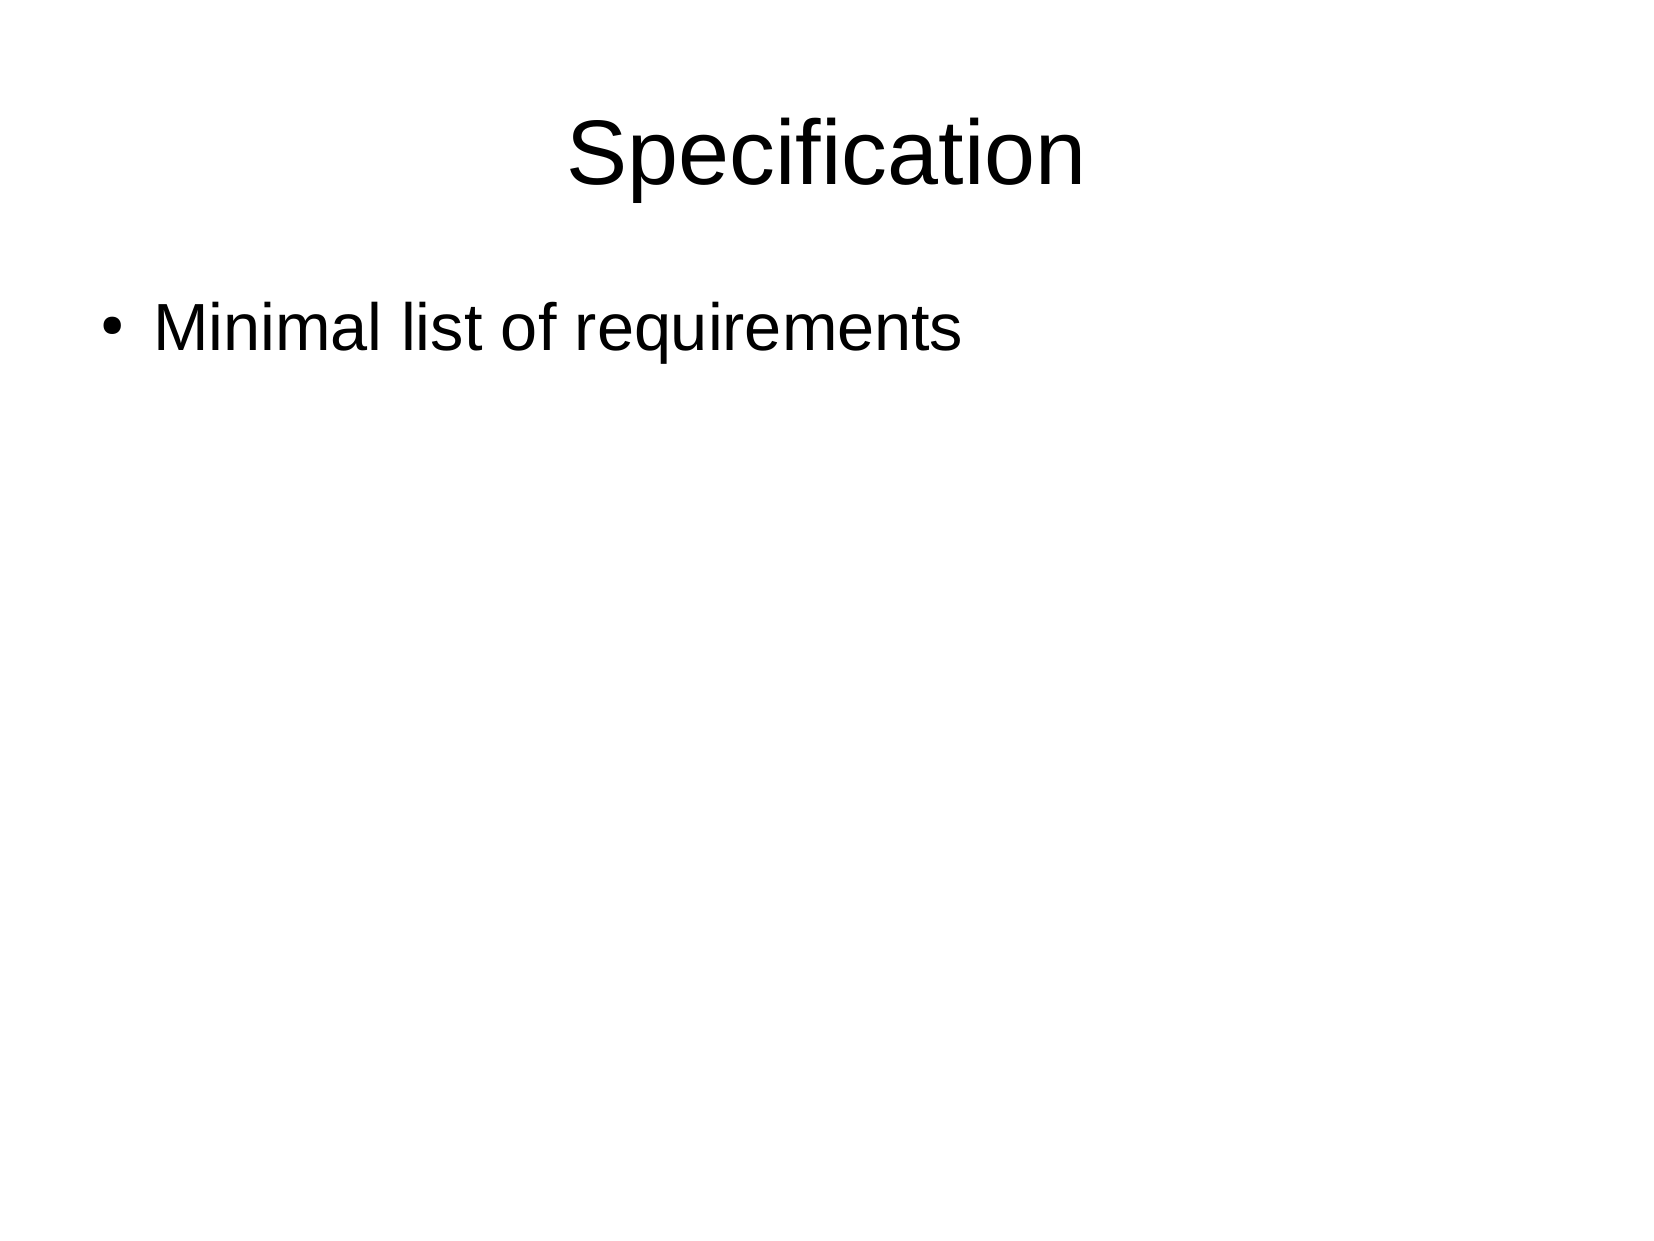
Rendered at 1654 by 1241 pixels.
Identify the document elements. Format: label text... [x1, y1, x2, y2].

list Minimal list of requirements [82, 290, 1571, 1010]
title Specification [82, 49, 1571, 257]
